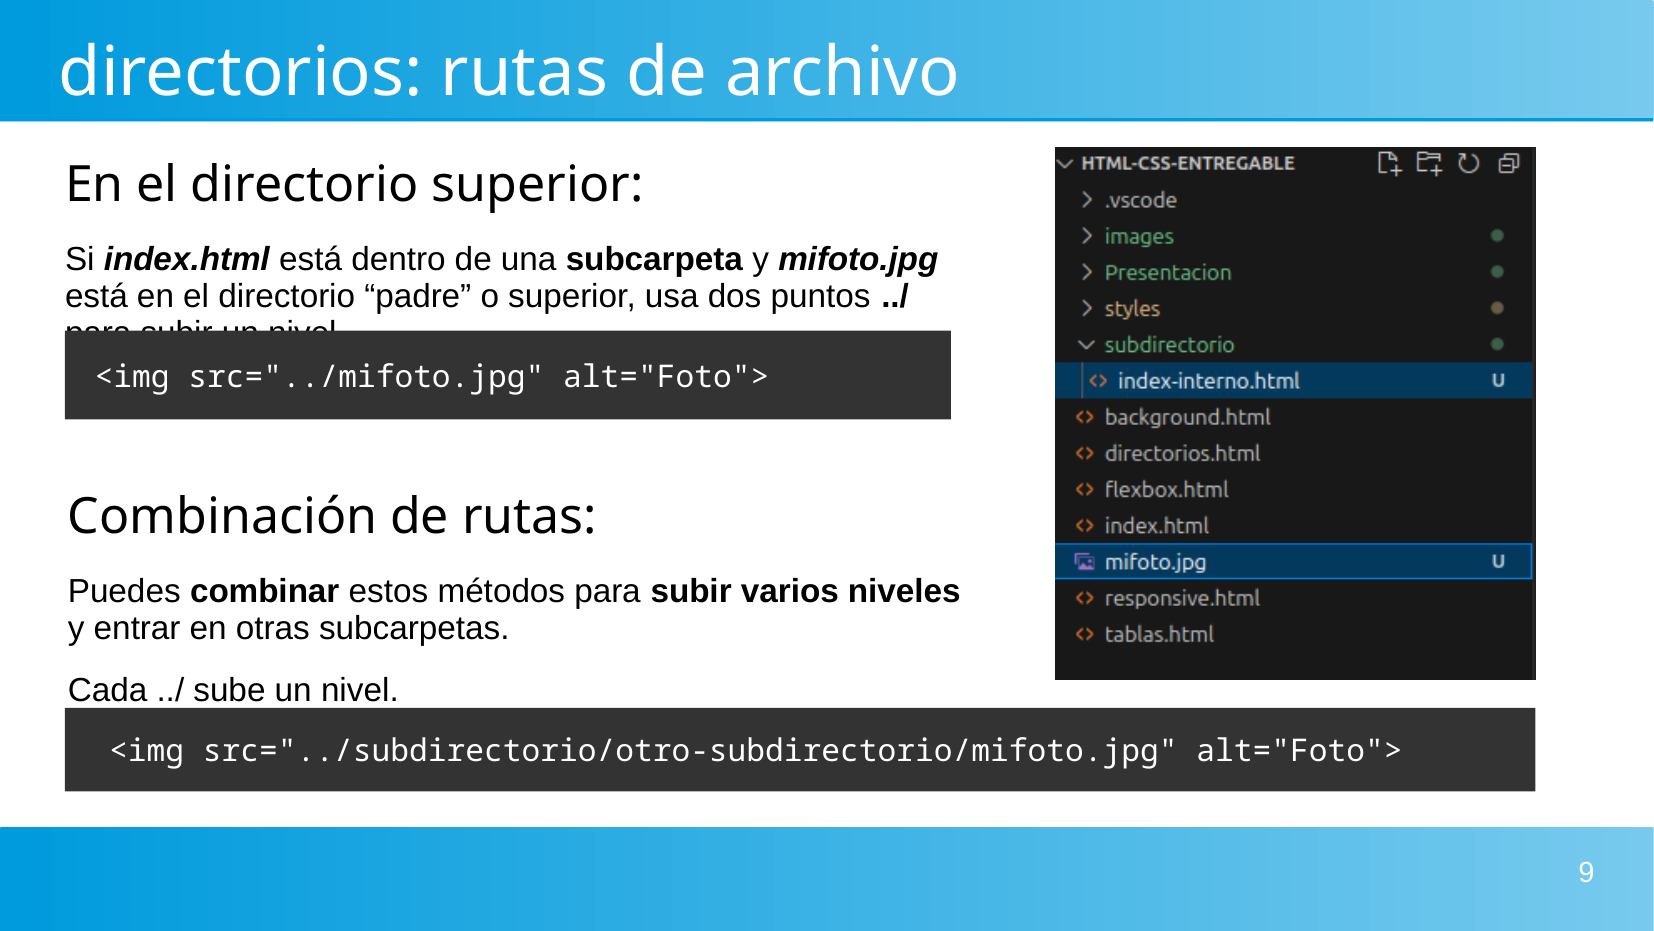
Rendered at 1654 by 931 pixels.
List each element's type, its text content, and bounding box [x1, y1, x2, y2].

list En el directorio superior: Si index.html está dentro de una subcarpeta y mifoto.jpg está en el directorio “padre” o superior, usa dos puntos ../ para subir un nivel. [64, 147, 945, 325]
title directorios: rutas de archivo [59, 29, 1595, 108]
text_box <img src="../mifoto.jpg" alt="Foto"> [64, 330, 951, 420]
picture [1055, 147, 1536, 680]
text_box <img src="../subdirectorio/otro-subdirectorio/mifoto.jpg" alt="Foto"> [64, 707, 1536, 792]
text_box Combinación de rutas: Puedes combinar estos métodos para subir varios niveles y entrar en otras subcarpetas. Cada ../ sube un nivel. [53, 472, 999, 680]
